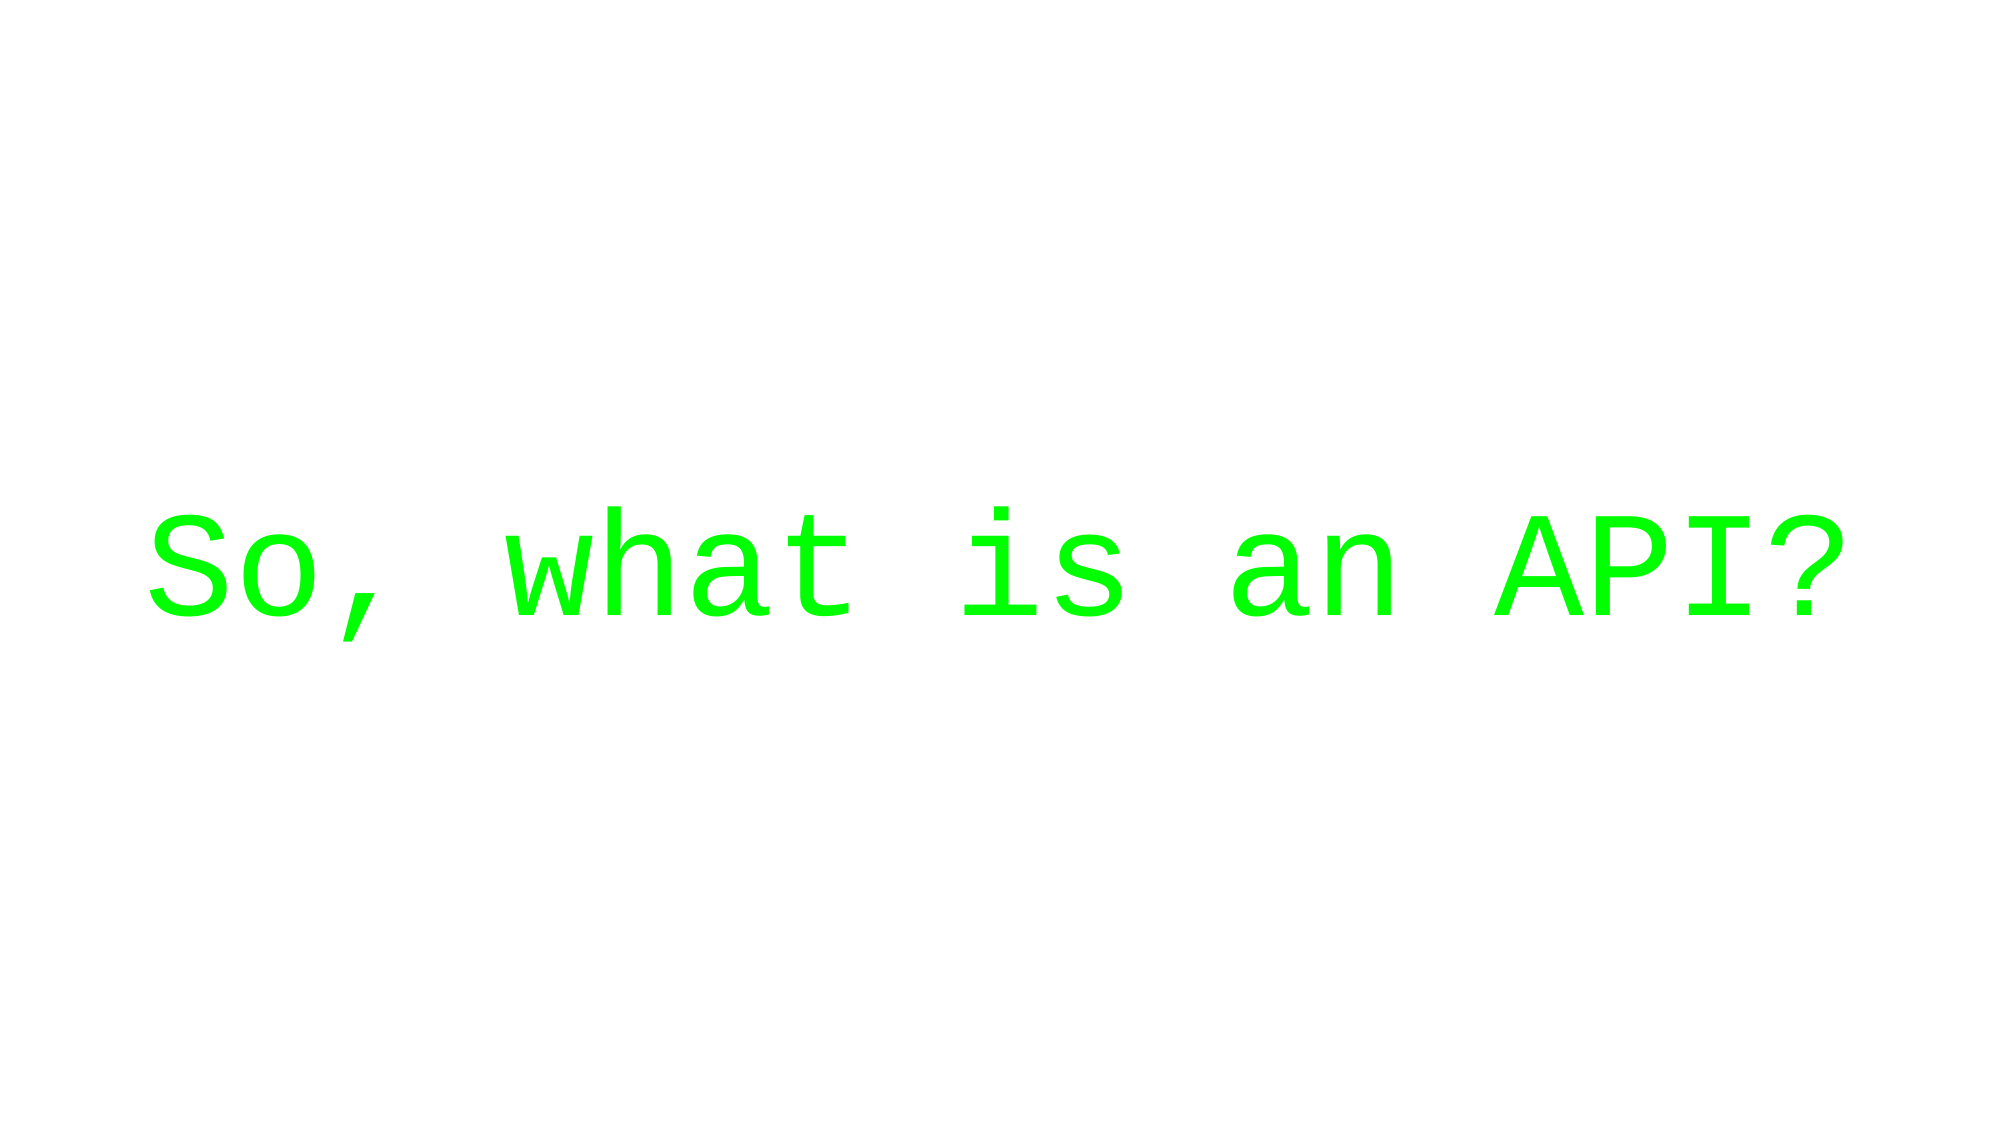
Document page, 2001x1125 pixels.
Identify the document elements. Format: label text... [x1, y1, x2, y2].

title So, what is an API? [0, 371, 2000, 761]
